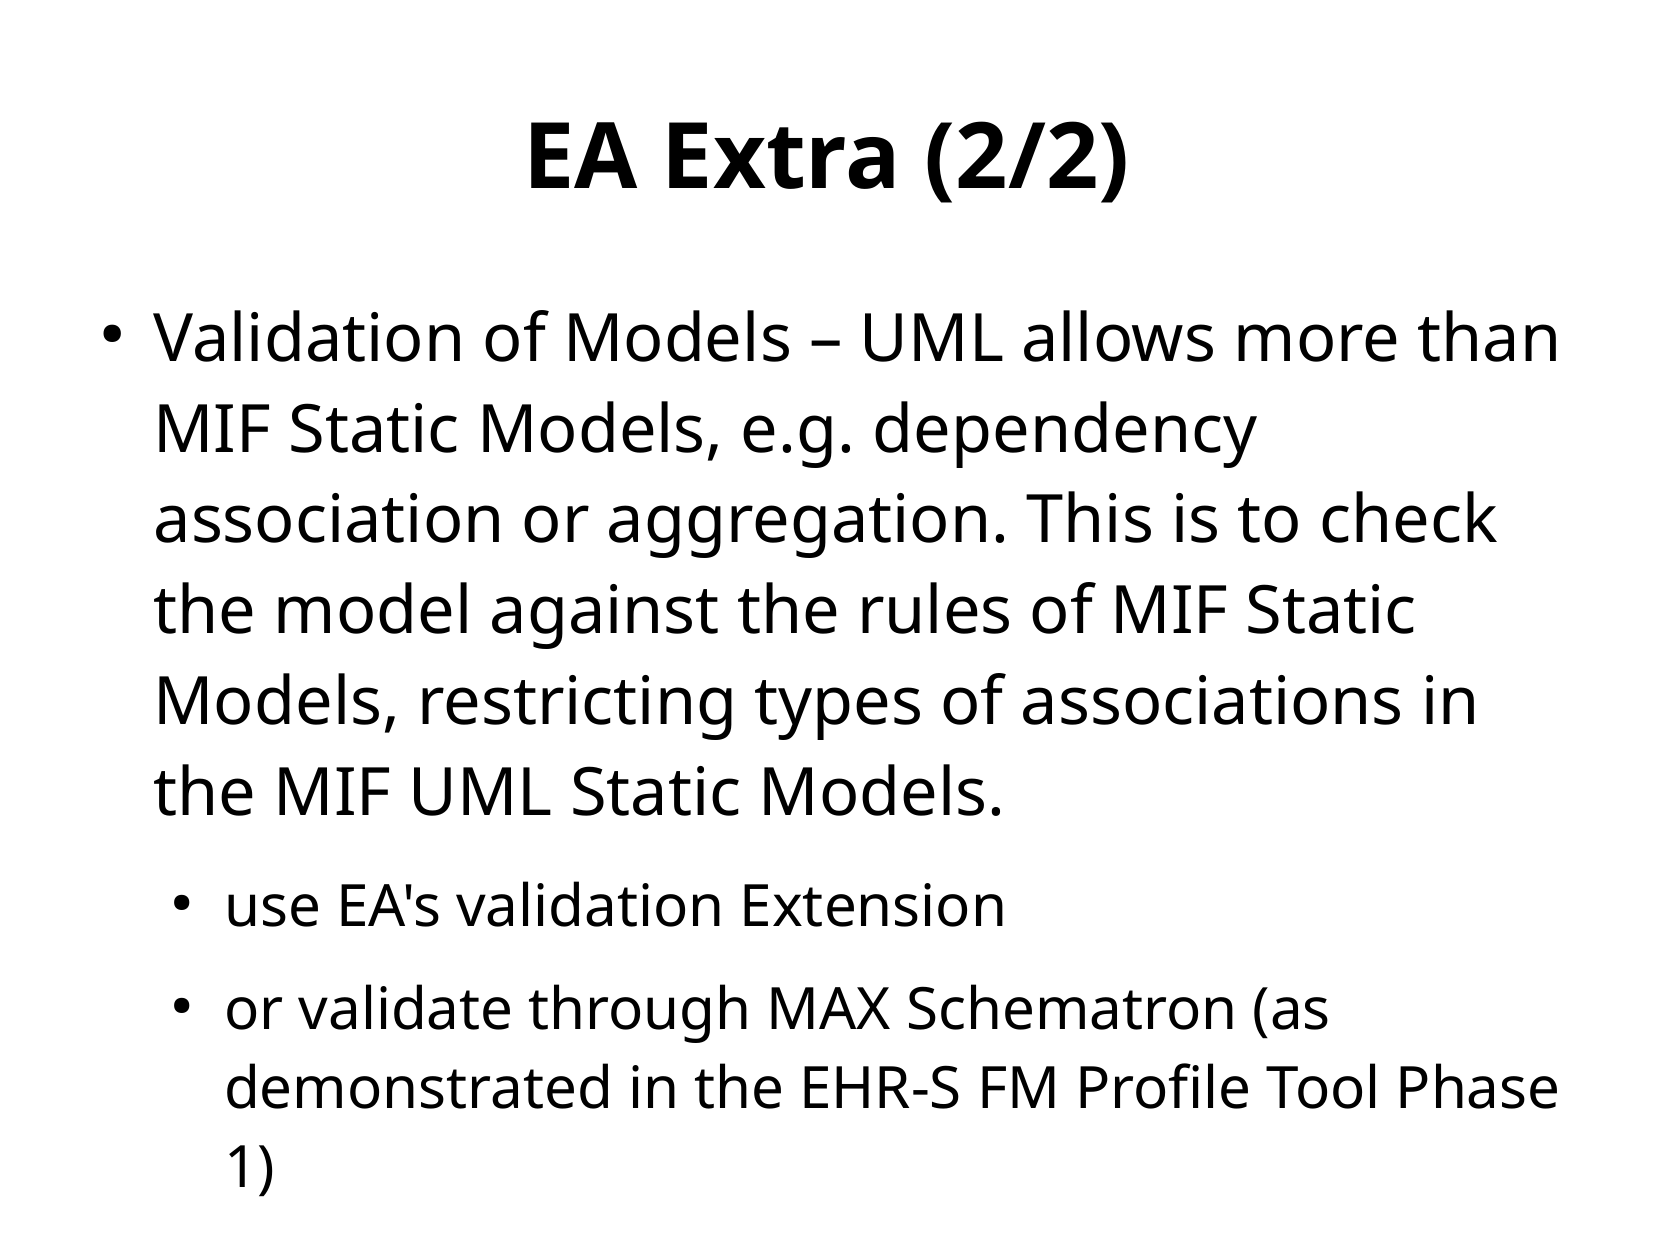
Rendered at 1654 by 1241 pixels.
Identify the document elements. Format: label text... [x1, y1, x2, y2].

title EA Extra (2/2) [82, 49, 1571, 257]
list Validation of Models – UML allows more than MIF Static Models, e.g. dependency association or aggregation. This is to check the model against the rules of MIF Static Models, restricting types of associations in the MIF UML Static Models. use EA's validation Extension or validate through MAX Schematron (as demonstrated in the EHR-S FM Profile Tool Phase 1) [82, 290, 1571, 1010]
